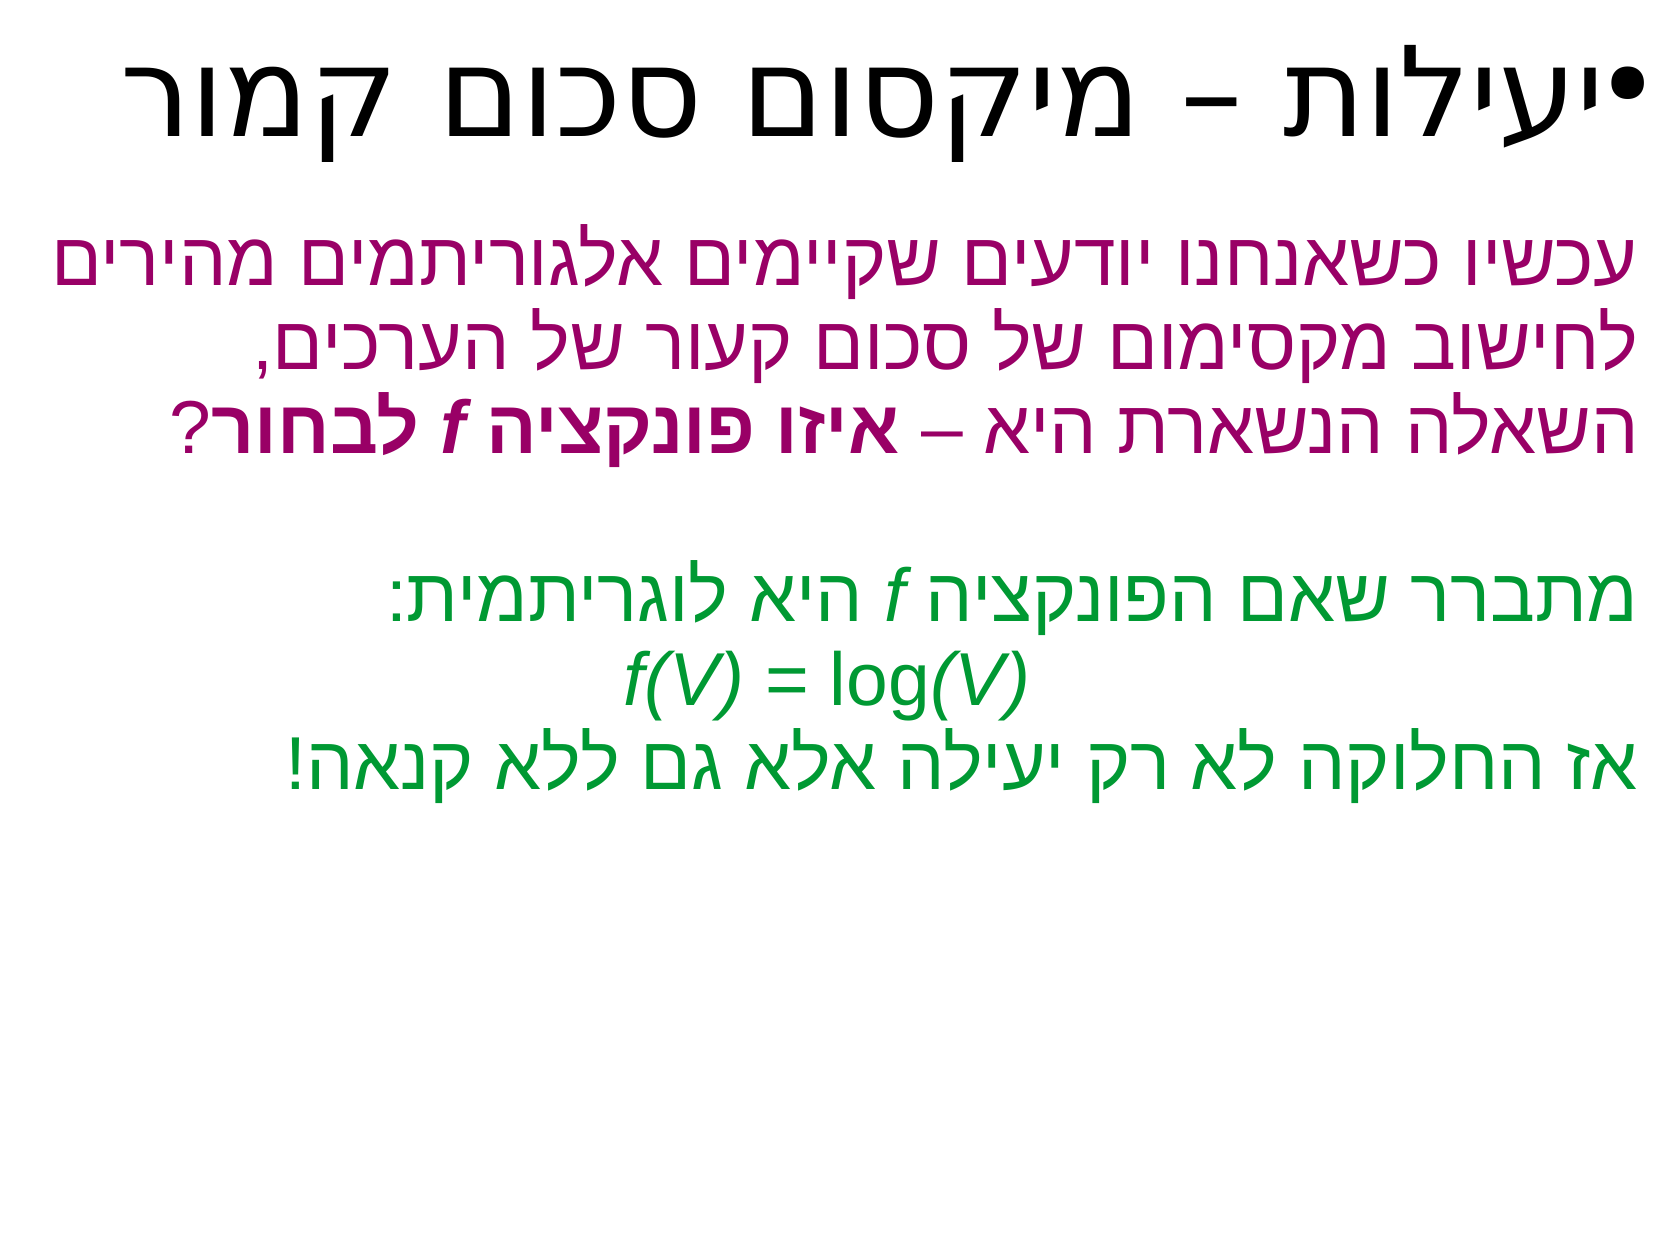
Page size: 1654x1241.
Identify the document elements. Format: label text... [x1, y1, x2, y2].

text_box עכשיו כשאנחנו יודעים שקיימים אלגוריתמים מהירים לחישוב מקסימום של סכום קעור של הערכים, השאלה הנשארת היא – איזו פונקציה f לבחור? מתברר שאם הפונקציה f היא לוגריתמית: f(V) = log(V) אז החלוקה לא רק יעילה אלא גם ללא קנאה! [0, 210, 1654, 1201]
title יעילות – מיקסום סכום קמור [30, 7, 1654, 166]
